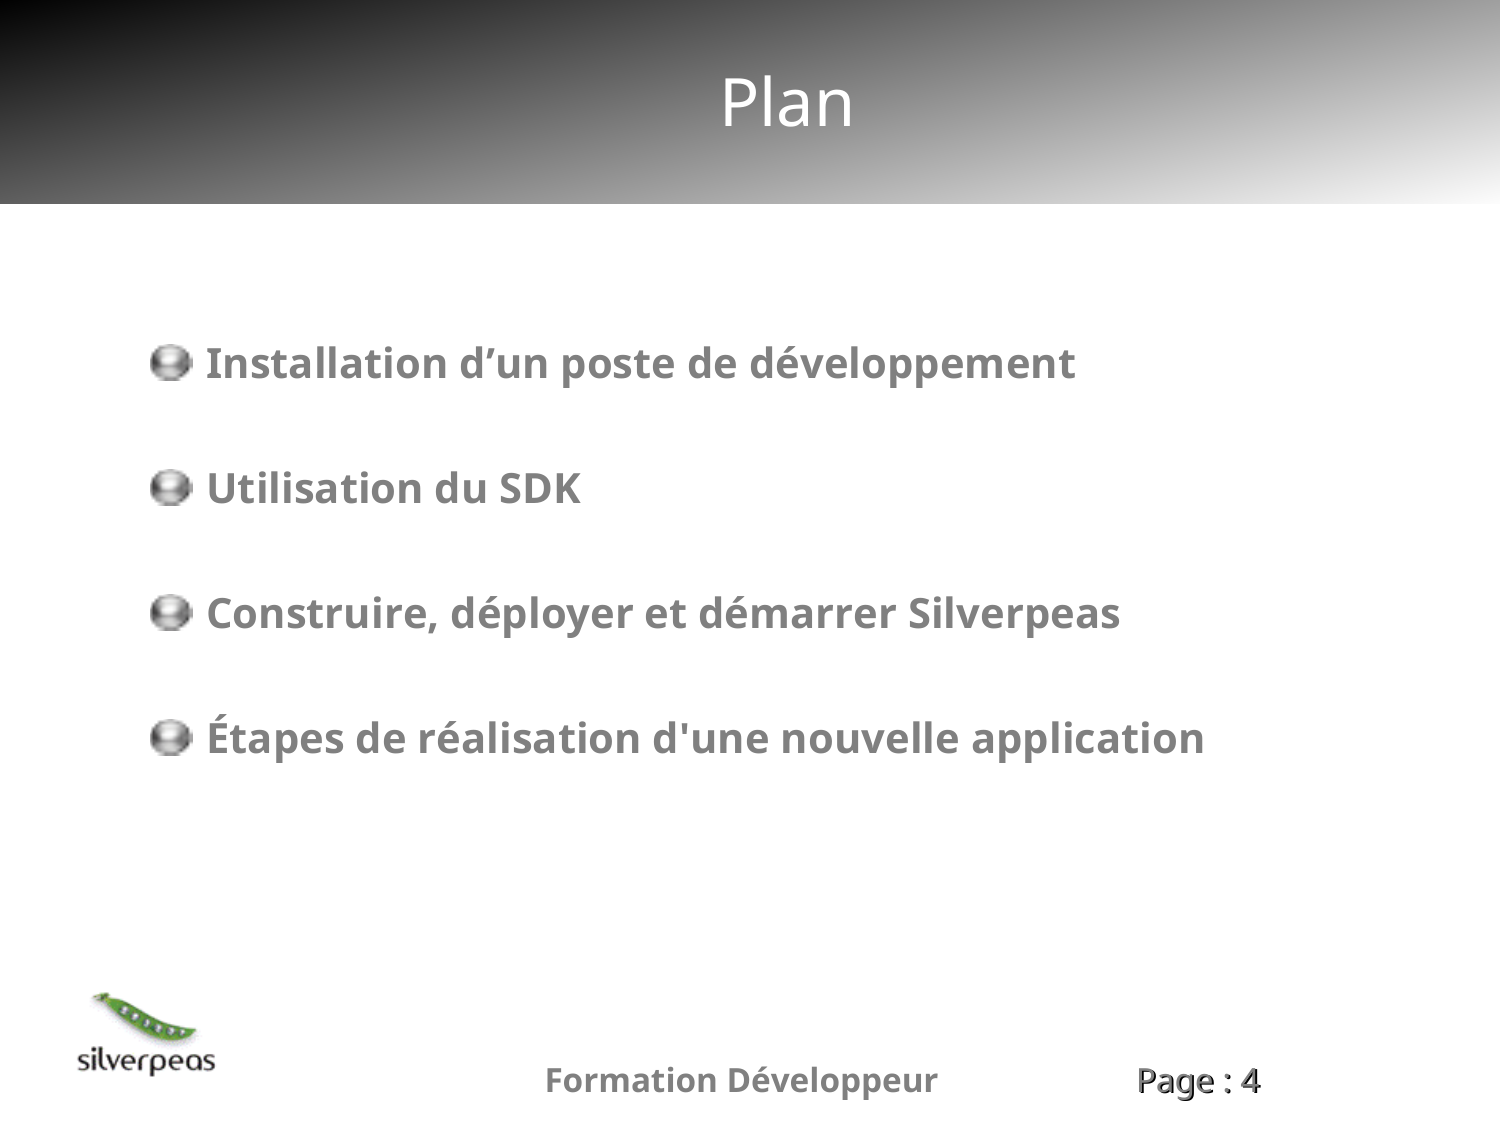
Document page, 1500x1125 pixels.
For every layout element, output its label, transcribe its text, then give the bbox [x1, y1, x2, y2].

picture [68, 985, 226, 1083]
title Plan [206, 0, 1369, 201]
list Installation d’un poste de développement Utilisation du SDK Construire, déployer et démarrer Silverpeas Étapes de réalisation d'une nouvelle application [135, 267, 1411, 943]
